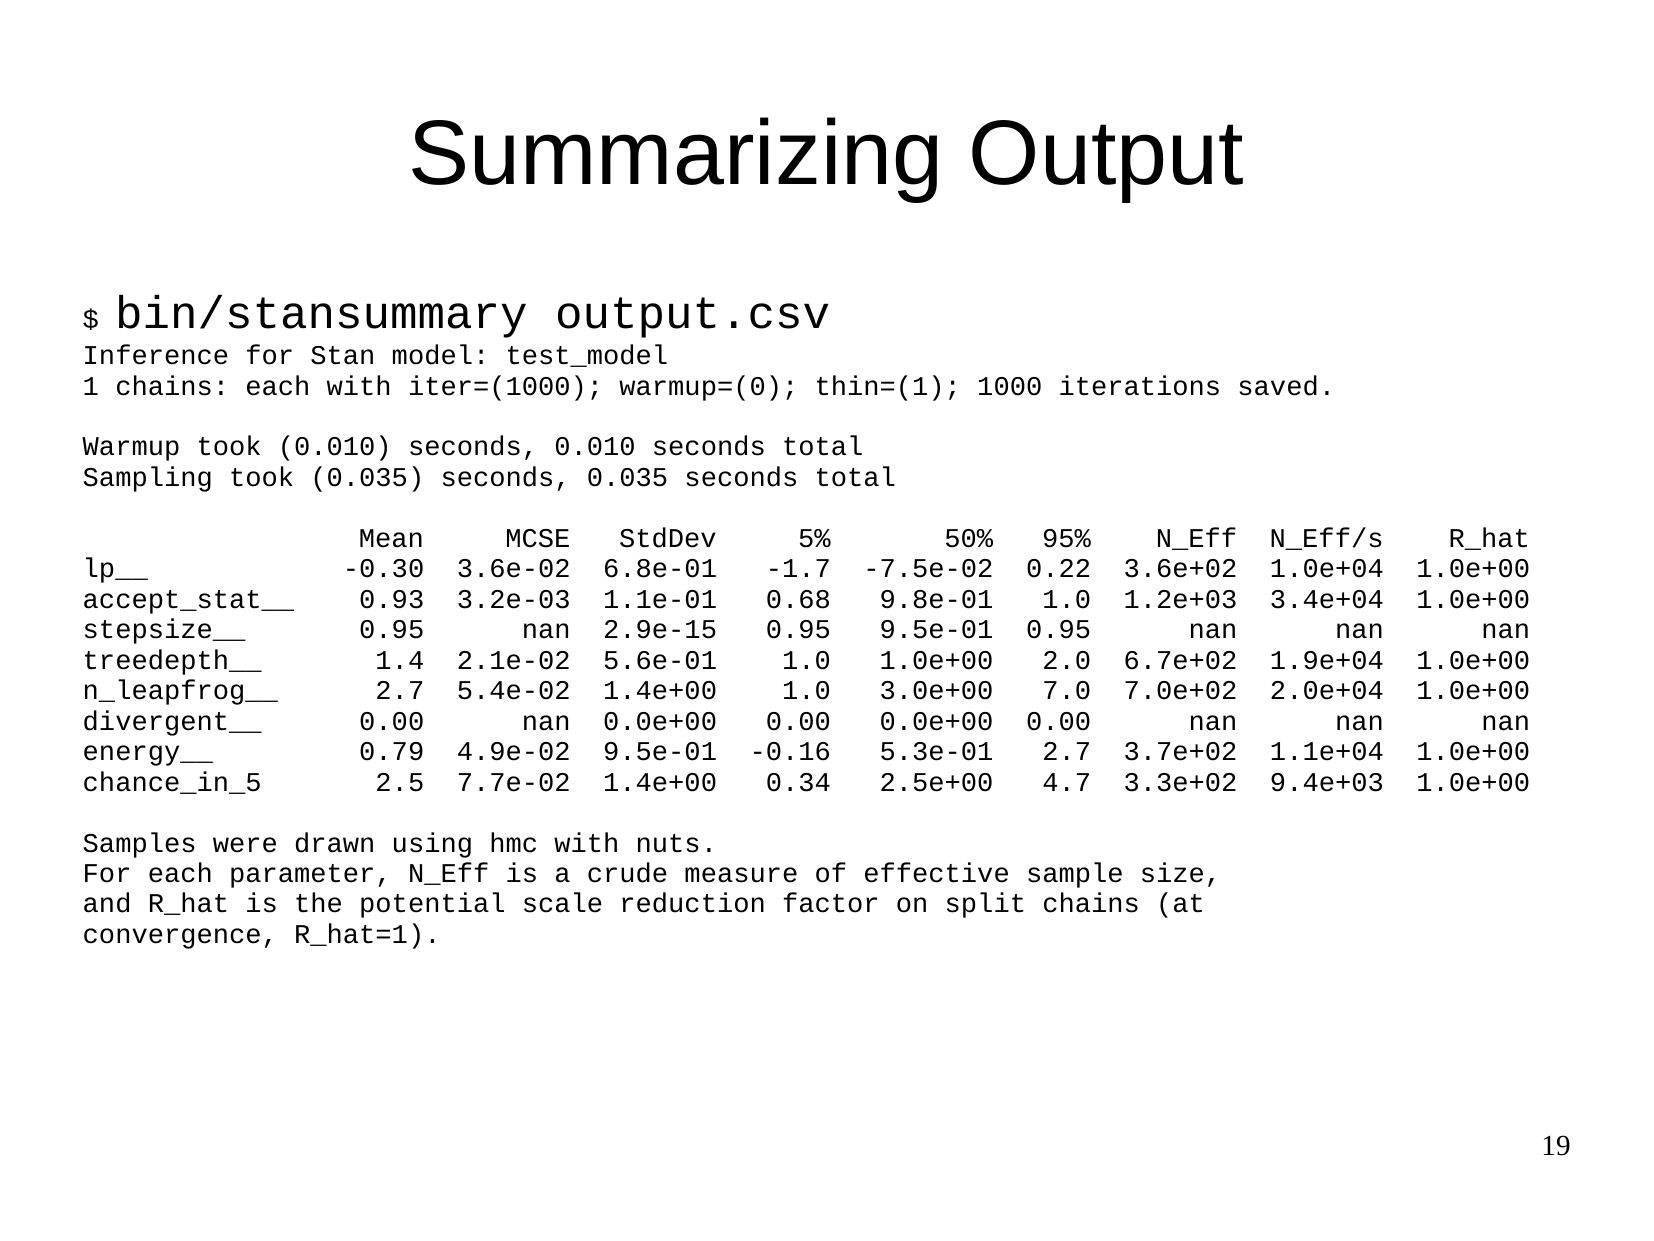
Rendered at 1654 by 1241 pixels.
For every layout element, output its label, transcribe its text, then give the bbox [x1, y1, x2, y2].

list $ bin/stansummary output.csv Inference for Stan model: test_model 1 chains: each with iter=(1000); warmup=(0); thin=(1); 1000 iterations saved. Warmup took (0.010) seconds, 0.010 seconds total Sampling took (0.035) seconds, 0.035 seconds total Mean MCSE StdDev 5% 50% 95% N_Eff N_Eff/s R_hat lp__ -0.30 3.6e-02 6.8e-01 -1.7 -7.5e-02 0.22 3.6e+02 1.0e+04 1.0e+00 accept_stat__ 0.93 3.2e-03 1.1e-01 0.68 9.8e-01 1.0 1.2e+03 3.4e+04 1.0e+00 stepsize__ 0.95 nan 2.9e-15 0.95 9.5e-01 0.95 nan nan nan treedepth__ 1.4 2.1e-02 5.6e-01 1.0 1.0e+00 2.0 6.7e+02 1.9e+04 1.0e+00 n_leapfrog__ 2.7 5.4e-02 1.4e+00 1.0 3.0e+00 7.0 7.0e+02 2.0e+04 1.0e+00 divergent__ 0.00 nan 0.0e+00 0.00 0.0e+00 0.00 nan nan nan energy__ 0.79 4.9e-02 9.5e-01 -0.16 5.3e-01 2.7 3.7e+02 1.1e+04 1.0e+00 chance_in_5 2.5 7.7e-02 1.4e+00 0.34 2.5e+00 4.7 3.3e+02 9.4e+03 1.0e+00 Samples were drawn using hmc with nuts. For each parameter, N_Eff is a crude measure of effective sample size, and R_hat is the potential scale reduction factor on split chains (at convergence, R_hat=1). [82, 290, 1571, 1109]
title Summarizing Output [82, 49, 1571, 257]
